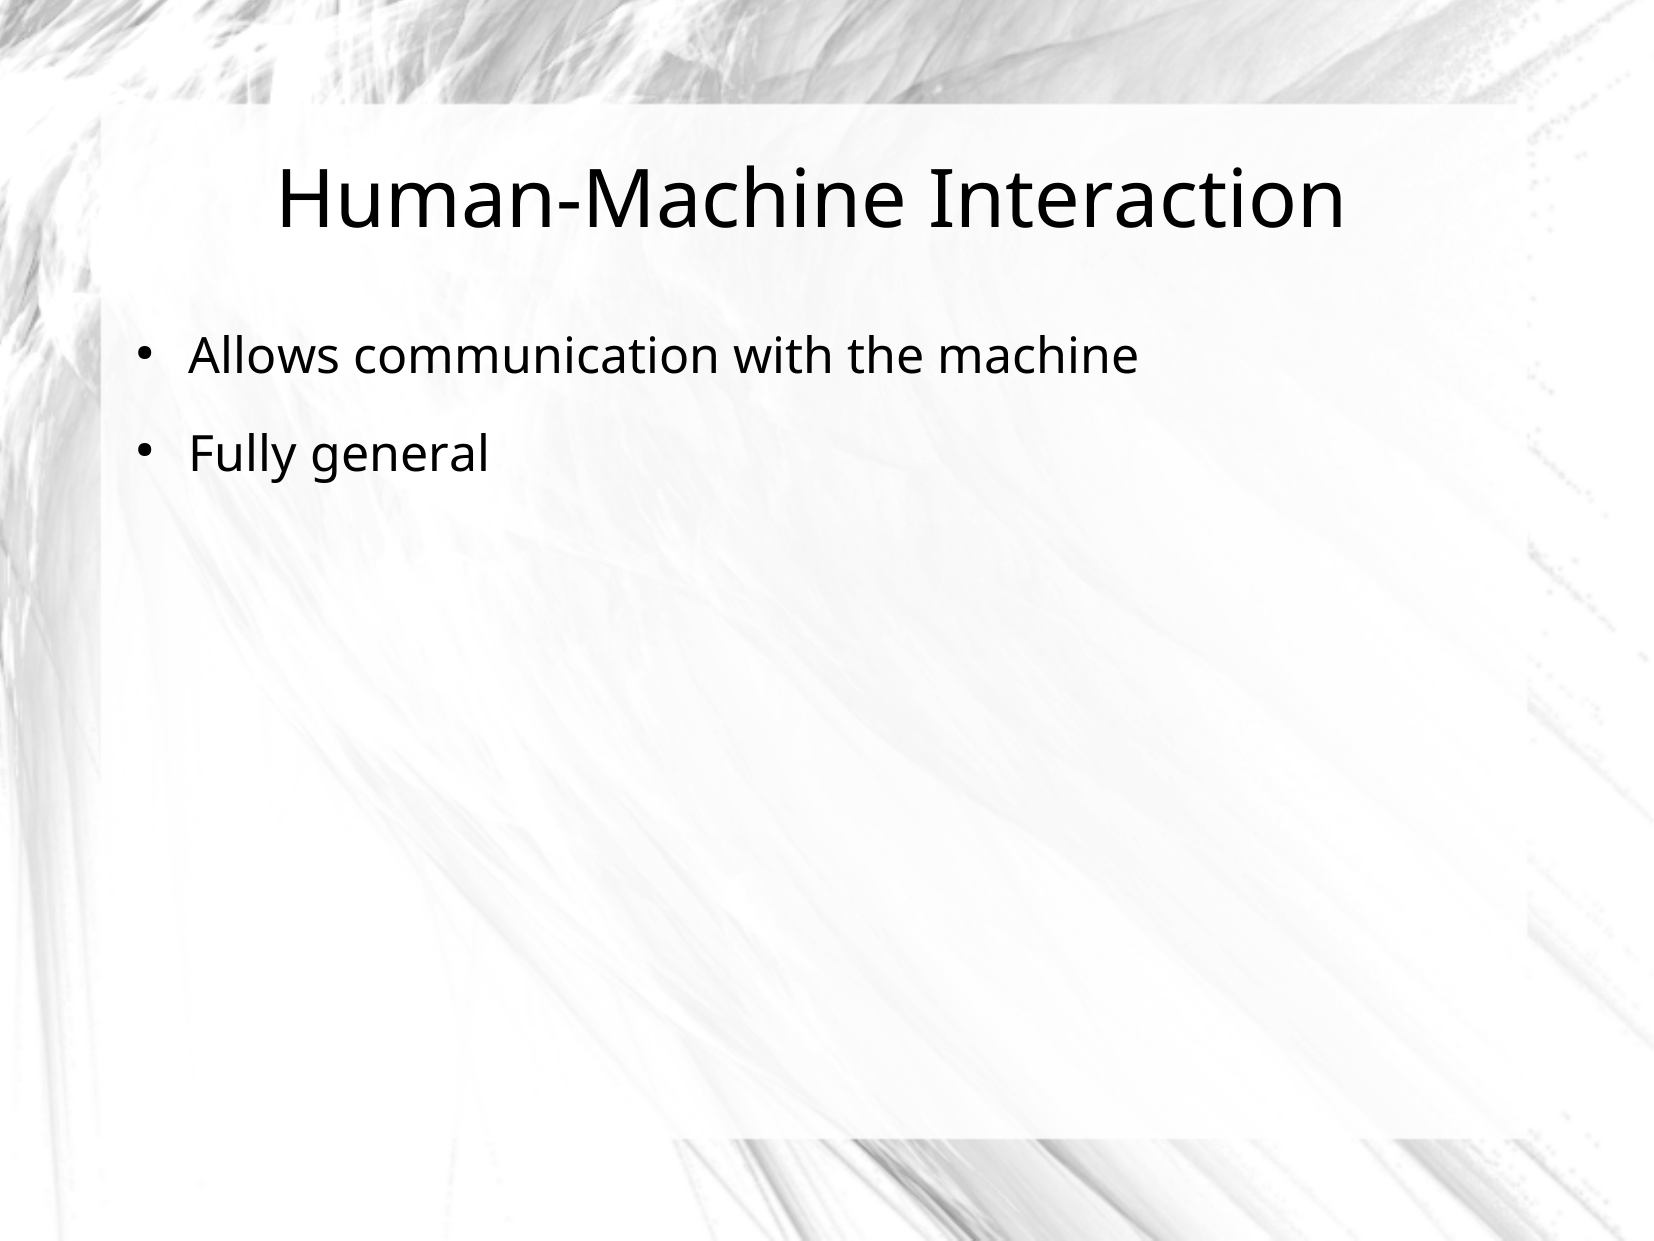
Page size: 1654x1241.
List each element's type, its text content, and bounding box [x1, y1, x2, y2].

list Allows communication with the machine Fully general [118, 319, 1571, 1040]
title Human-Machine Interaction [118, 112, 1506, 281]
picture [0, 0, 1654, 1241]
